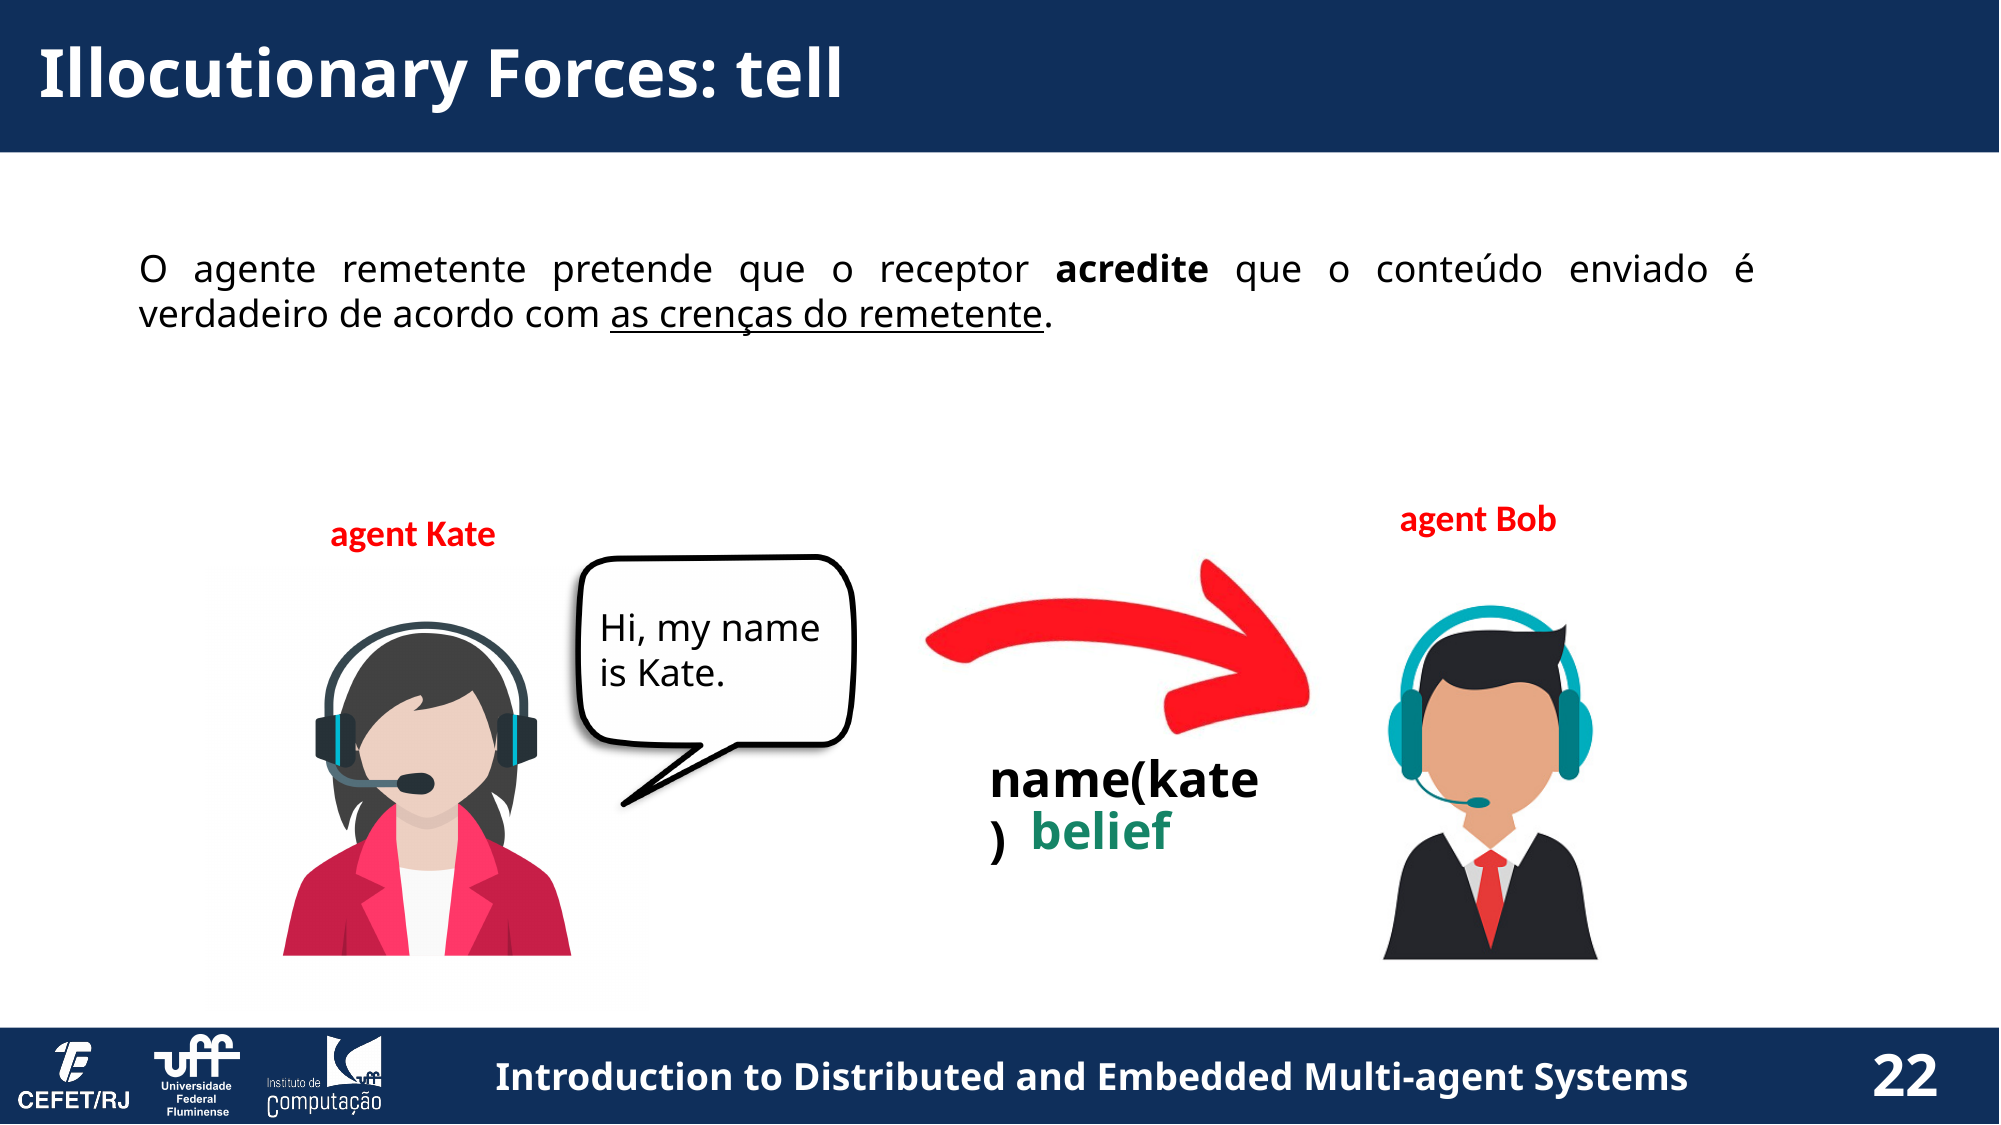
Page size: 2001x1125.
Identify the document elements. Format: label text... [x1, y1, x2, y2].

picture [18, 1021, 129, 1125]
picture [153, 1033, 241, 1121]
text_box agent Bob [1360, 486, 1596, 547]
picture [265, 1033, 383, 1118]
picture [205, 554, 857, 1011]
picture [900, 500, 1713, 1005]
text_box belief [1015, 792, 1209, 874]
text_box Illocutionary Forces: tell [25, 23, 1999, 119]
text_box agent Kate [295, 501, 531, 562]
text_box O agente remetente pretende que o receptor acredite que o conteúdo enviado é verdadeiro de acordo com as crenças do remetente. [123, 237, 1771, 343]
text_box Hi, my name is Kate. [584, 596, 880, 702]
text_box name(kate) [974, 740, 1286, 822]
